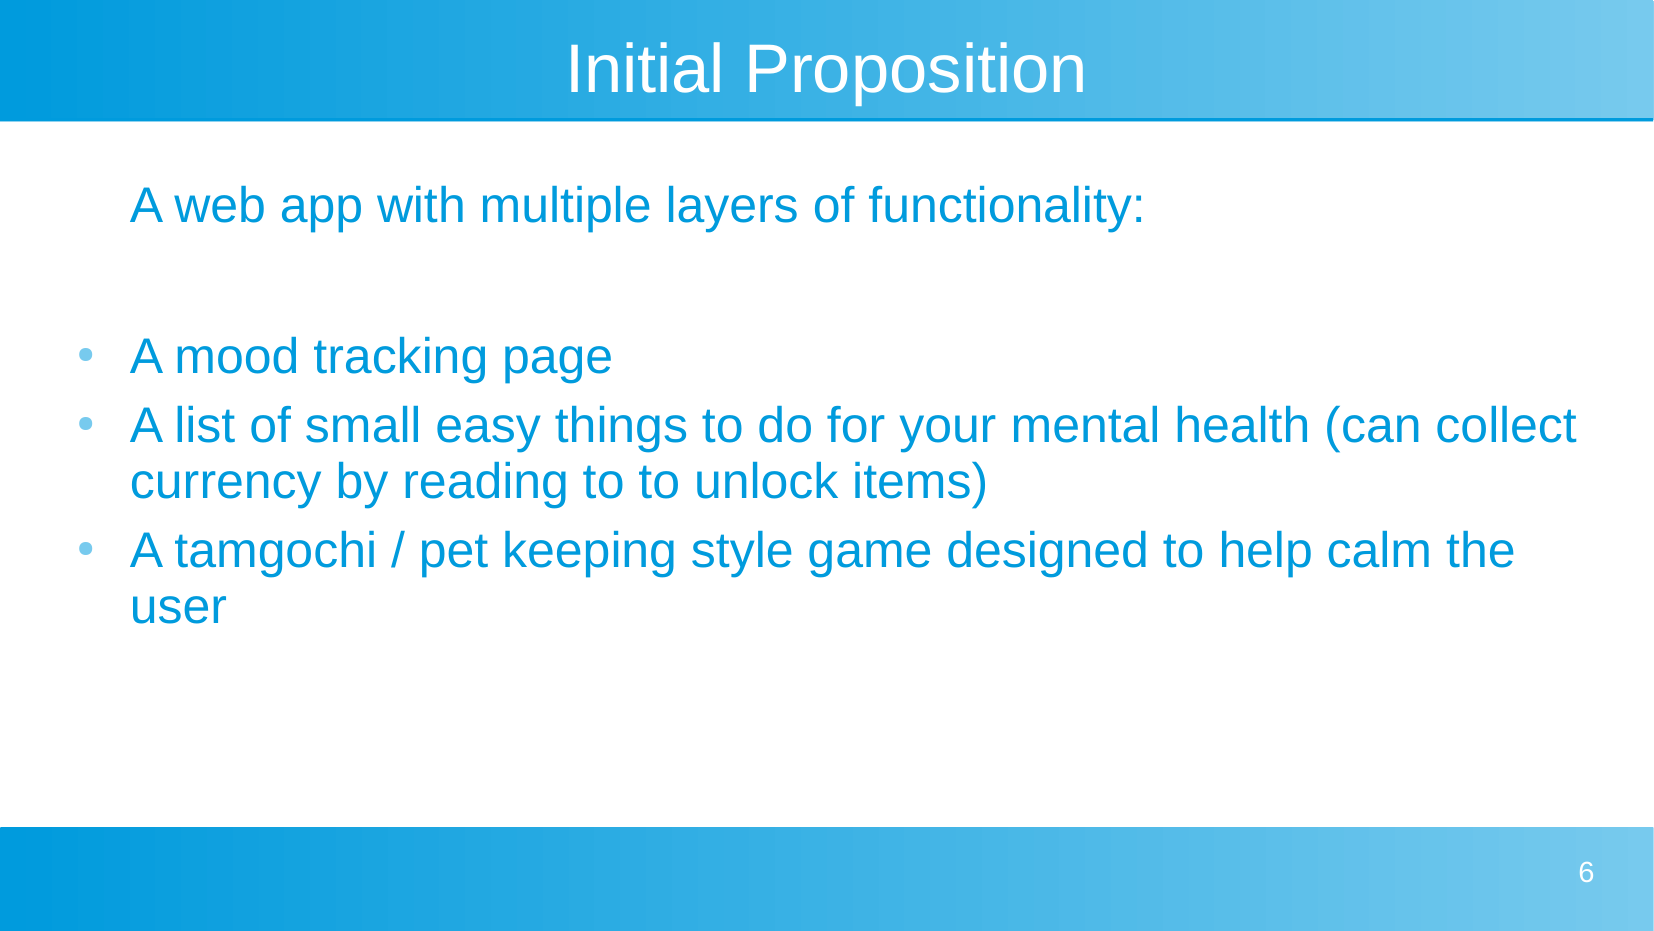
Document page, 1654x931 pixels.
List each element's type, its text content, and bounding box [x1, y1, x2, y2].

title Initial Proposition [59, 29, 1595, 108]
list A web app with multiple layers of functionality: A mood tracking page A list of small easy things to do for your mental health (can collect currency by reading to to unlock items) A tamgochi / pet keeping style game designed to help calm the user [59, 177, 1595, 768]
